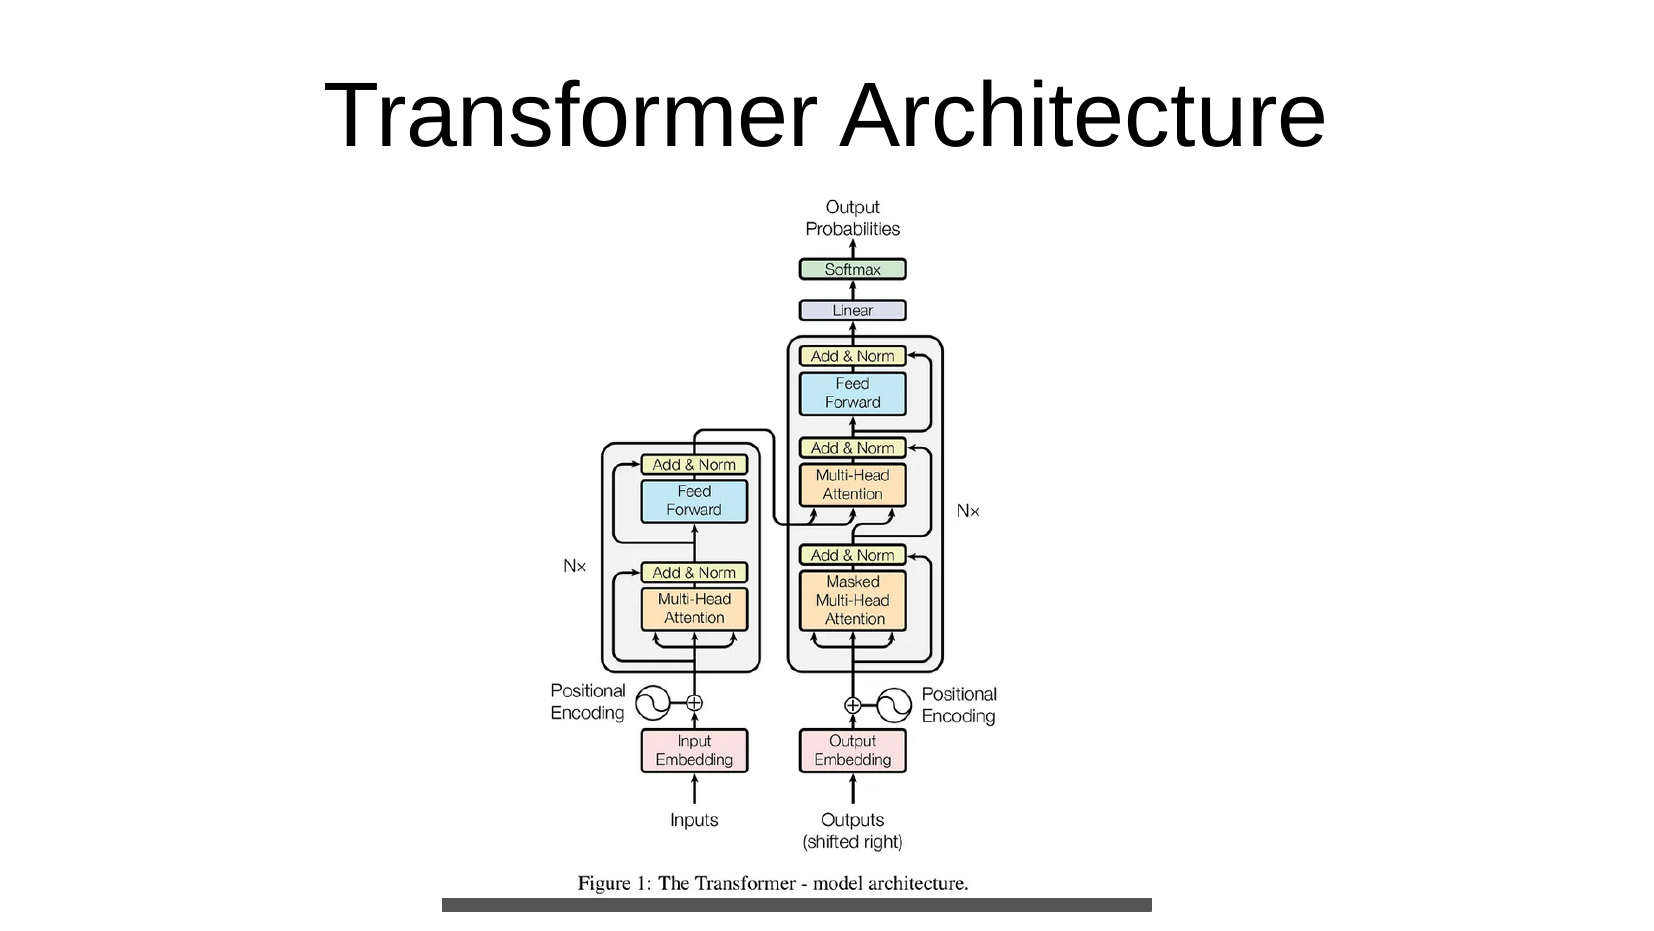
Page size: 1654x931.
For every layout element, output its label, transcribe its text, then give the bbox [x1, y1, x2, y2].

title Transformer Architecture [82, 37, 1571, 193]
picture [442, 161, 1152, 913]
